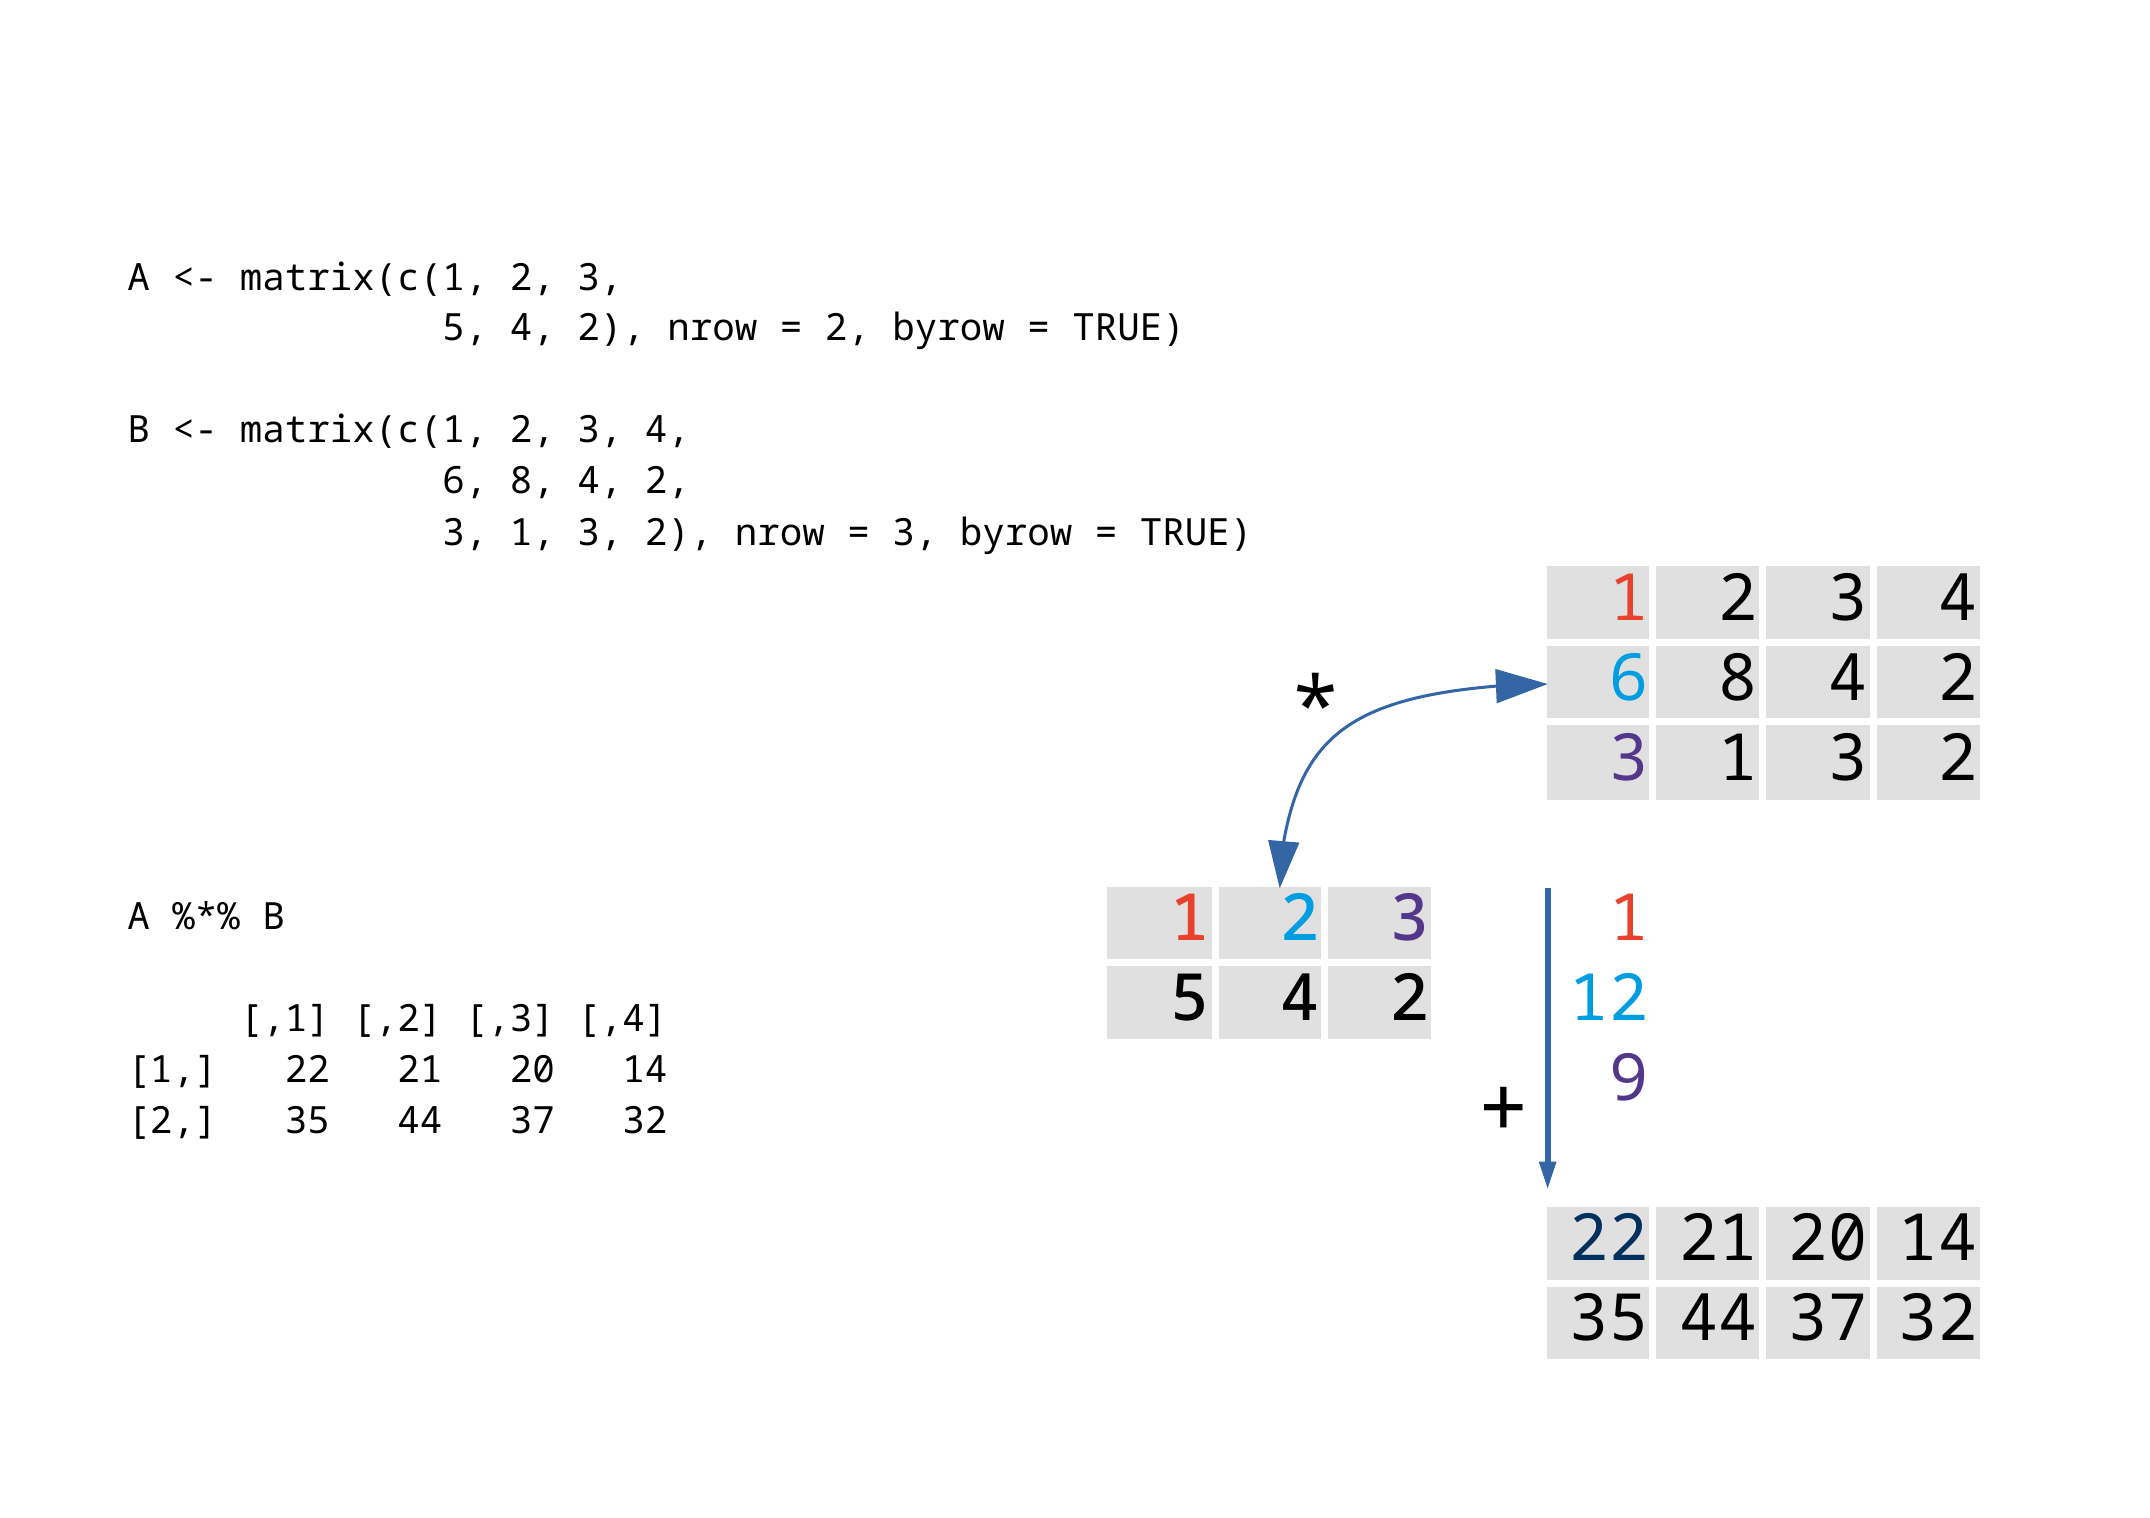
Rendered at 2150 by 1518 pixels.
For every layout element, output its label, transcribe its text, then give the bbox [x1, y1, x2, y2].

text_box * [1275, 637, 1358, 763]
text_box A %*% B [,1] [,2] [,3] [,4] [1,] 22 21 20 14 [2,] 35 44 37 32 [112, 881, 788, 1276]
picture [995, 562, 1988, 1368]
text_box * [1315, 722, 1358, 763]
text_box A <- matrix(c(1, 2, 3, 5, 4, 2), nrow = 2, byrow = TRUE) B <- matrix(c(1, 2, 3, 4, 6, 8, 4, 2, 3, 1, 3, 2), nrow = 3, byrow = TRUE) [112, 242, 1313, 826]
text_box + [1462, 1037, 1545, 1163]
